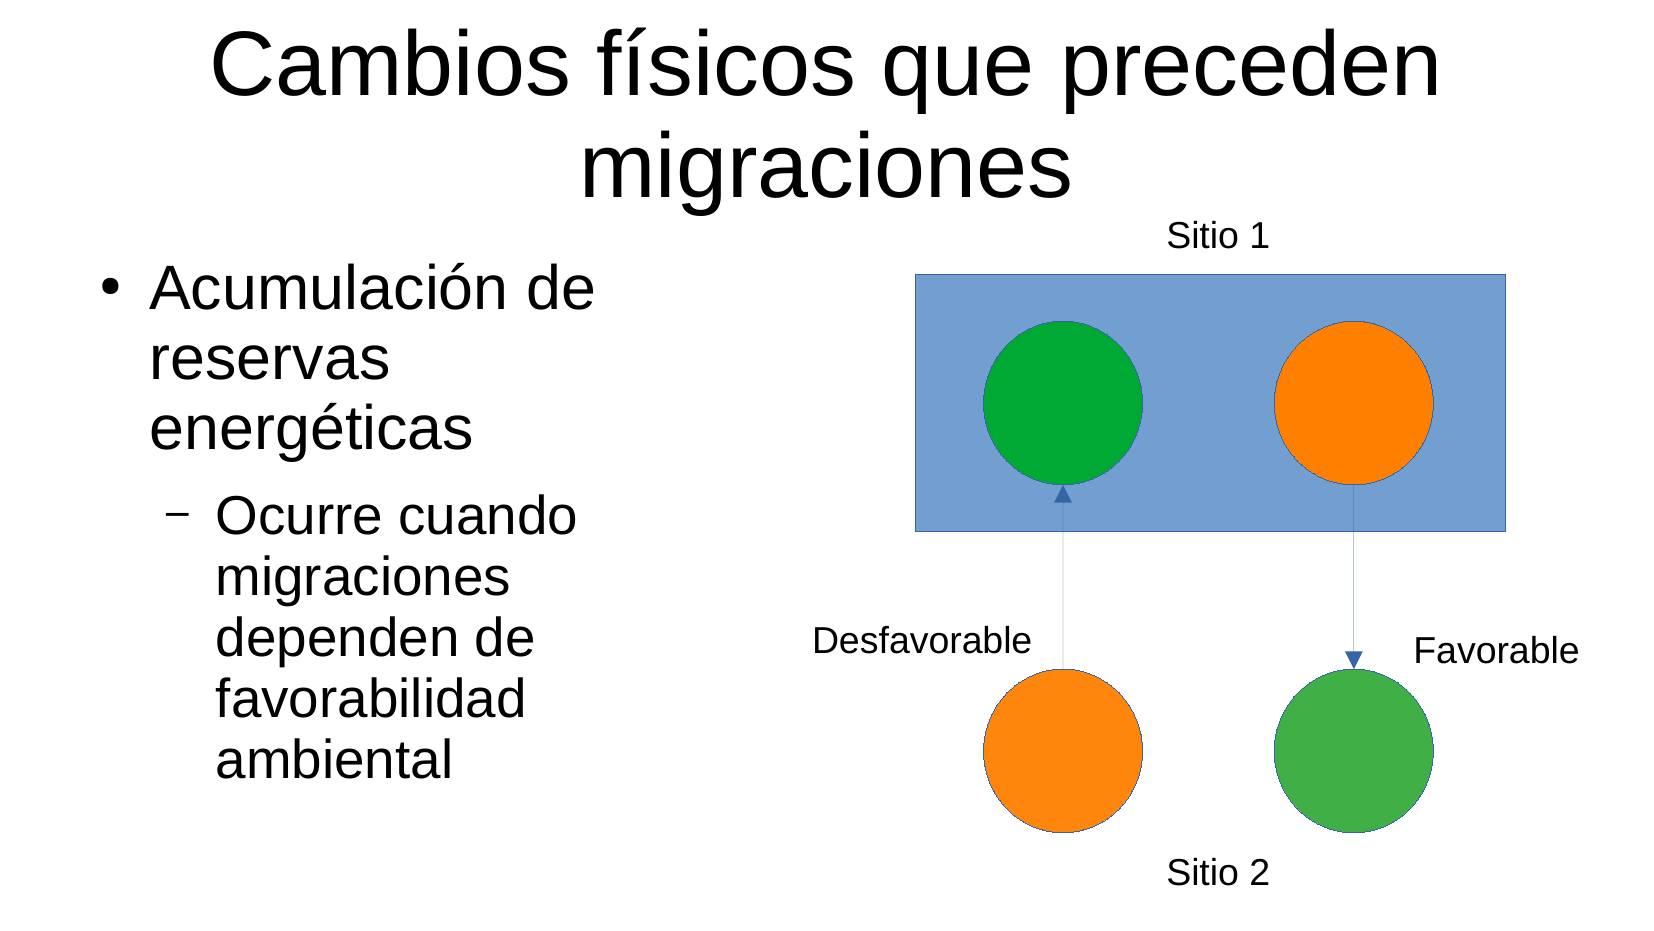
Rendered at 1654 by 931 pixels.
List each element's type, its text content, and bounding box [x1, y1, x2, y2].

title Cambios físicos que preceden migraciones [82, 12, 1571, 218]
text_box Sitio 1 [1151, 206, 1418, 264]
text_box [1274, 669, 1434, 833]
text_box [983, 669, 1143, 833]
list Acumulación de reservas energéticas Ocurre cuando migraciones dependen de favorabilidad ambiental [82, 253, 621, 793]
text_box Sitio 2 [1151, 844, 1418, 902]
text_box Desfavorable [797, 612, 1048, 670]
text_box Favorable [1398, 622, 1595, 680]
text_box [915, 274, 1506, 532]
